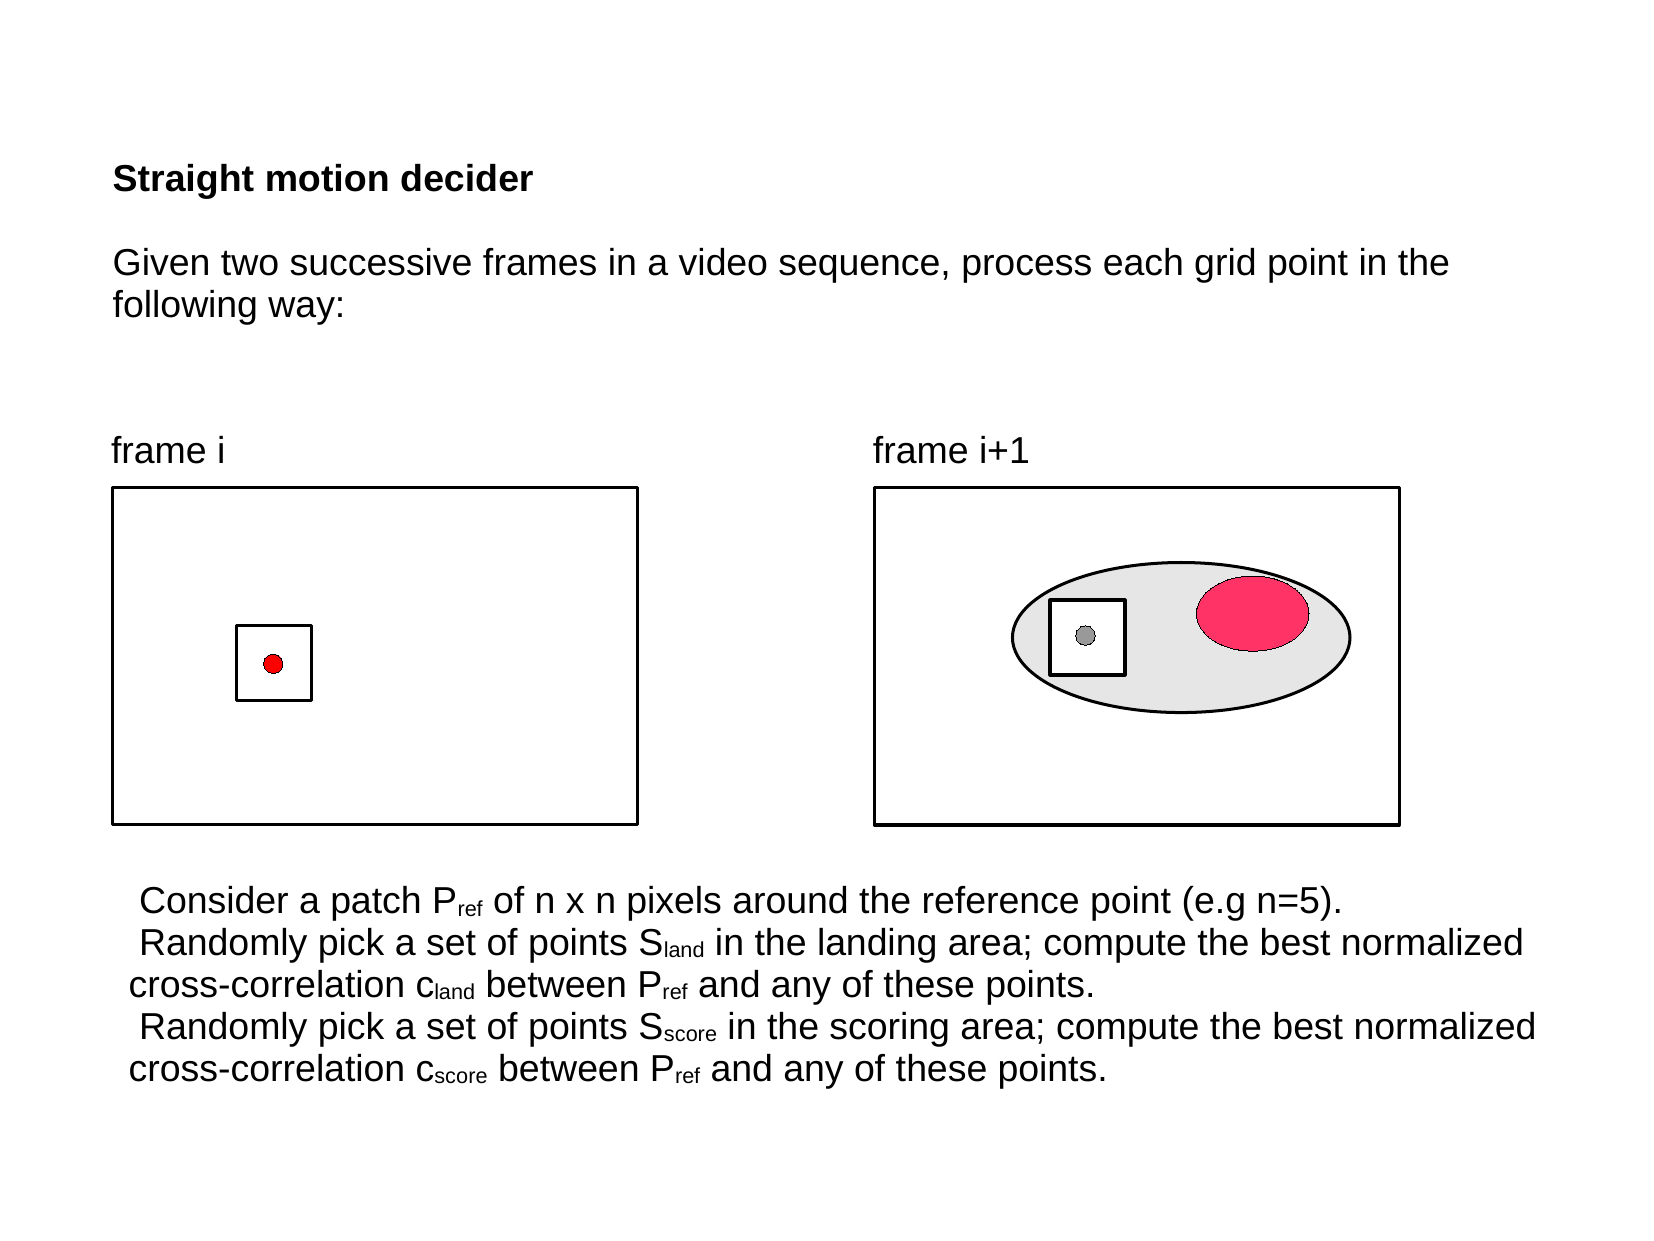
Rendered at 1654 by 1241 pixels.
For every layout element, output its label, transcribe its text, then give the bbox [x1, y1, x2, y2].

text_box Straight motion decider Given two successive frames in a video sequence, process each grid point in the following way: [97, 150, 1613, 389]
text_box frame i [94, 420, 242, 494]
text_box [112, 487, 638, 825]
text_box [874, 487, 1400, 826]
text_box Consider a patch Pref of n x n pixels around the reference point (e.g n=5). Randomly pick a set of points Sland in the landing area; compute the best normalized cross-correlation cland between Pref and any of these points. Randomly pick a set of points Sscore in the scoring area; compute the best normalized cross-correlation cscore between Pref and any of these points. [112, 870, 1613, 1223]
text_box frame i+1 [856, 420, 1047, 495]
